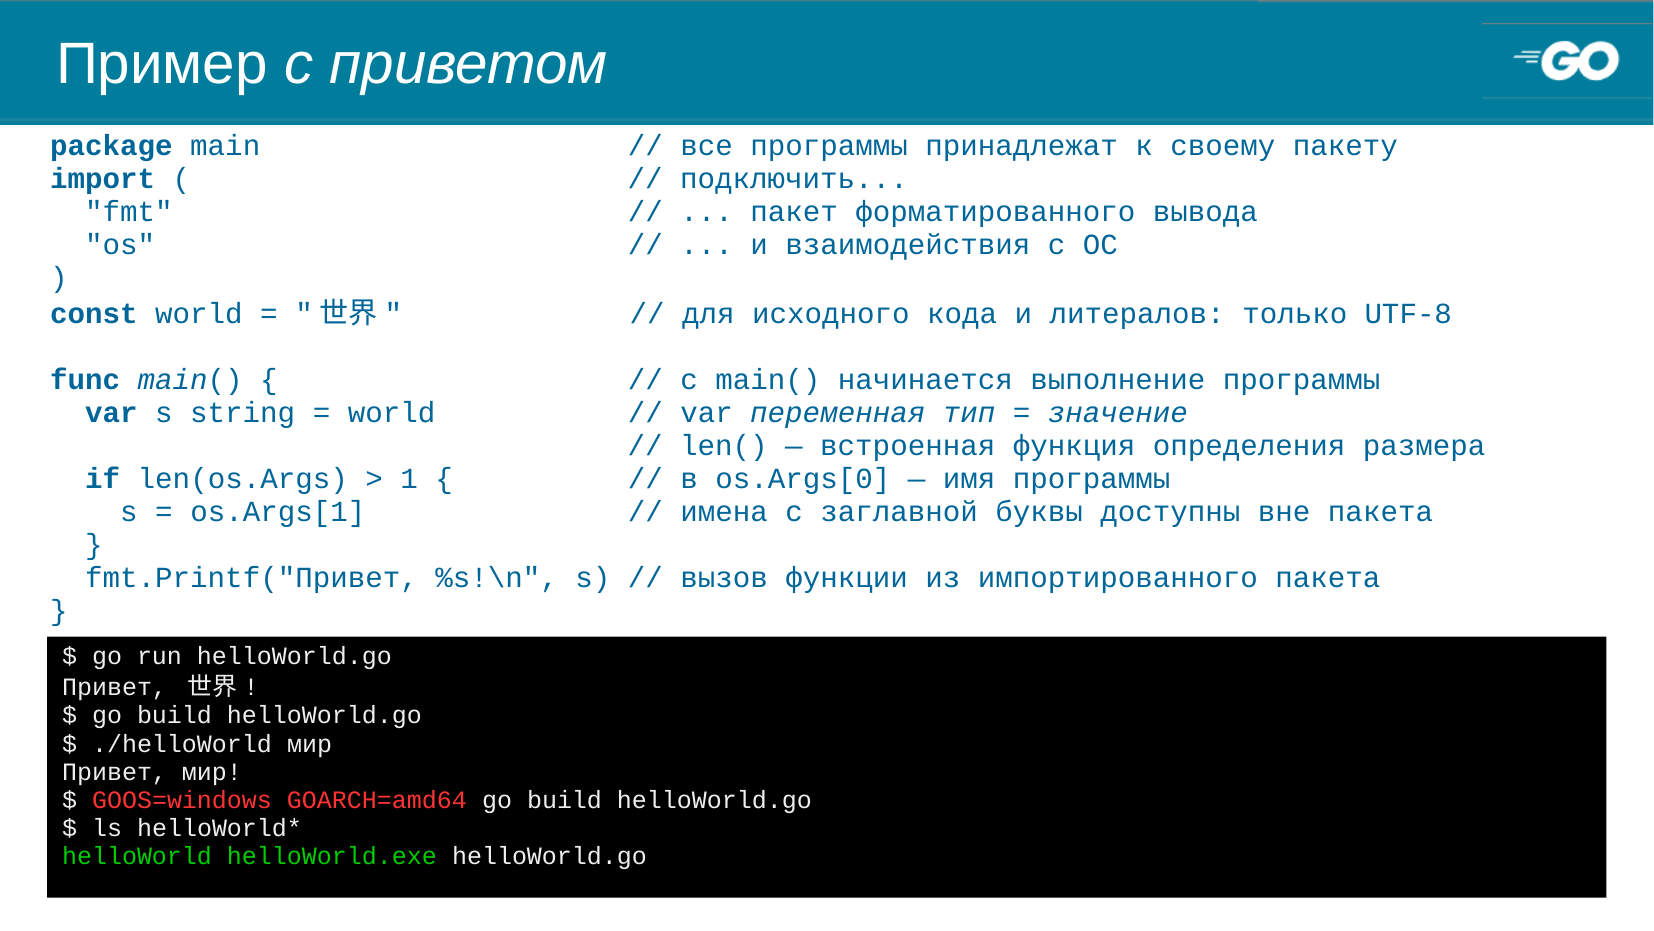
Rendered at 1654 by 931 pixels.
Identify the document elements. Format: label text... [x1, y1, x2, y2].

text_box $ go run helloWorld.go Привет, 世界! $ go build helloWorld.go $ ./helloWorld мир Привет, мир! $ GOOS=windows GOARCH=amd64 go build helloWorld.go $ ls helloWorld* helloWorld helloWorld.exe helloWorld.go [47, 636, 1607, 898]
text_box Пример с приветом [41, 23, 1495, 104]
picture [1542, 41, 1619, 81]
text_box package main // все программы принадлежат к своему пакету import ( // подключить... "fmt" // ... пакет форматированного вывода "os" // ... и взаимодействия с ОС ) const world = "世界" // для исходного кода и литералов: только UTF-8 func main() { // с main() начинается выполнение программы var s string = world // var переменная тип = значение // len() — встроенная функция определения размера if len(os.Args) > 1 { // в os.Args[0] — имя программы s = os.Args[1] // имена с заглавной буквы доступны вне пакета } fmt.Printf("Привет, %s!\n", s) // вызов функции из импортированного пакета } [35, 124, 1619, 637]
